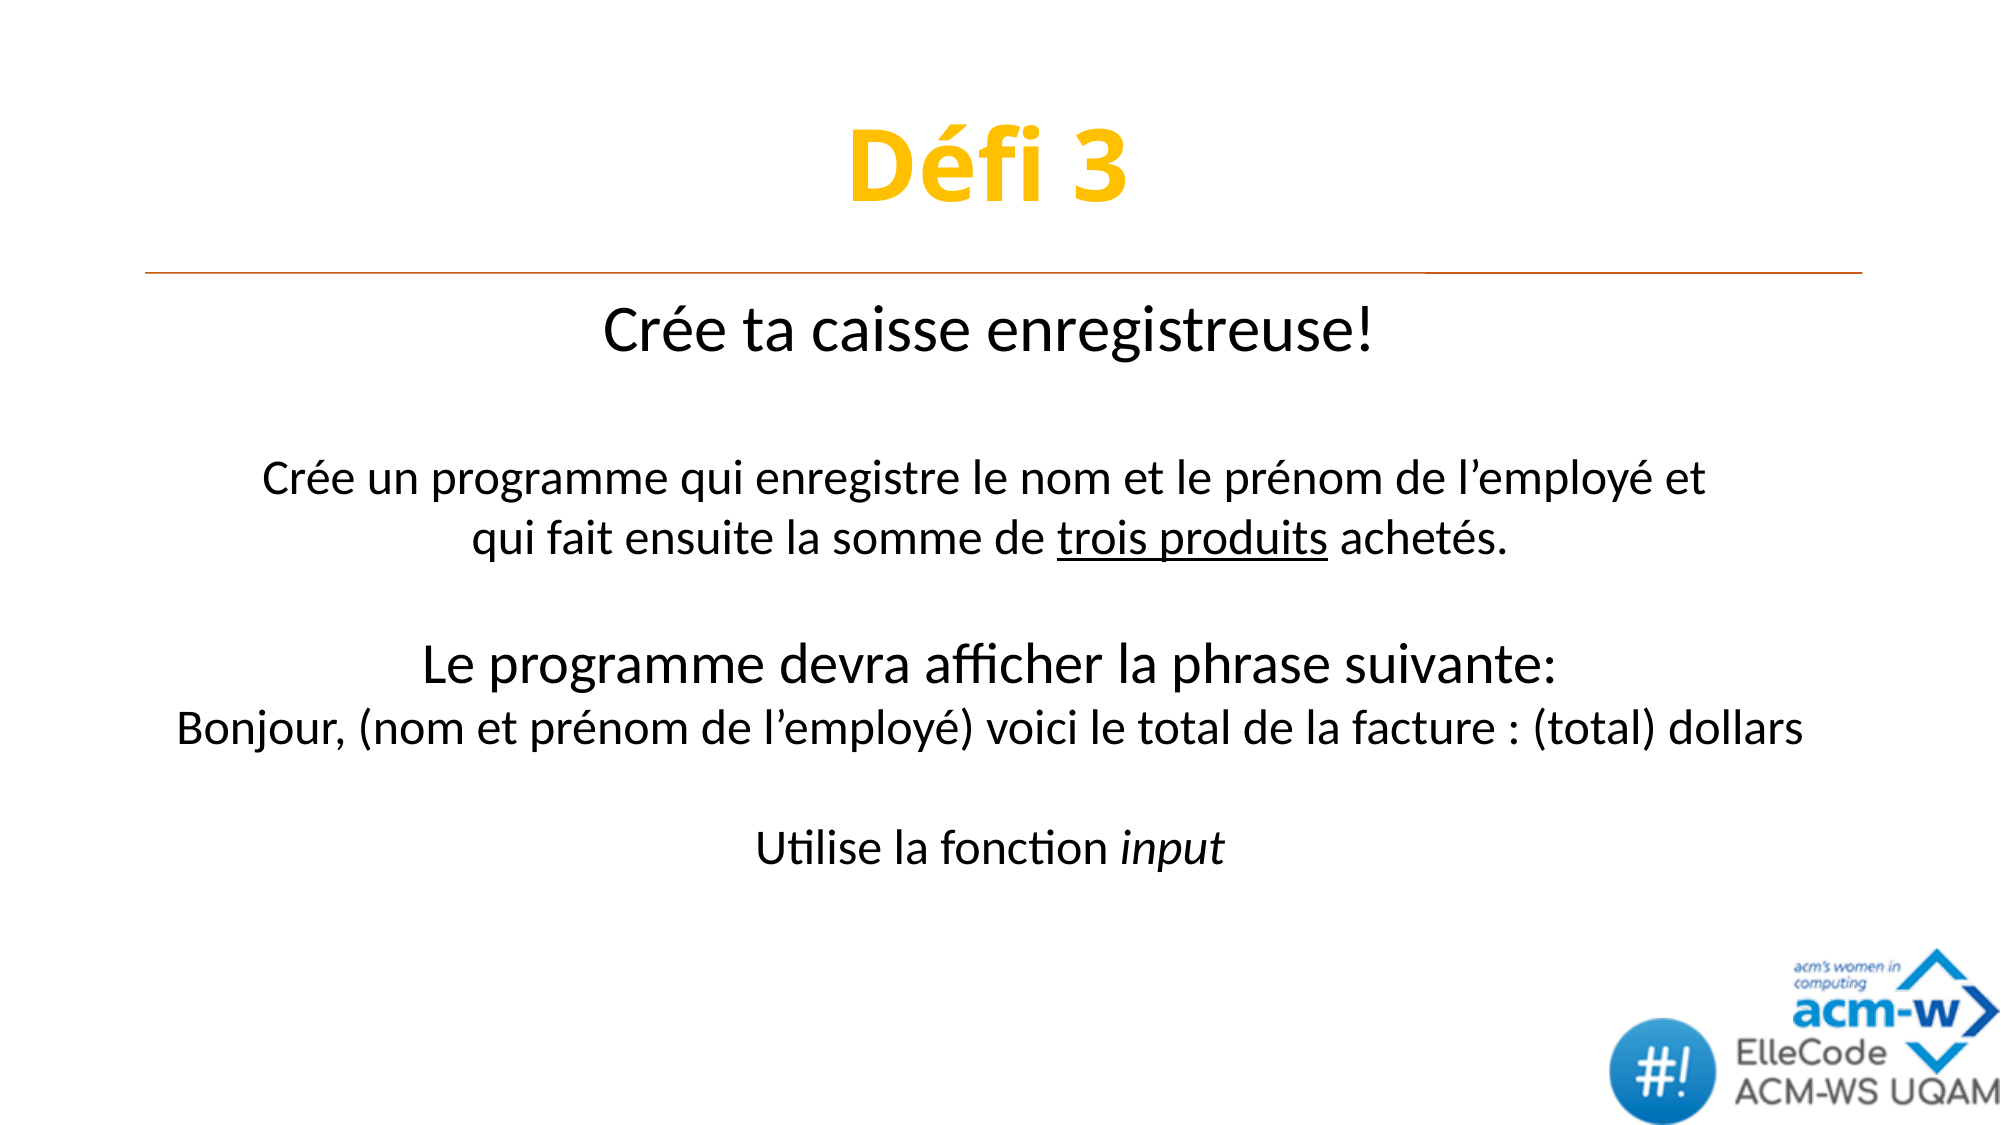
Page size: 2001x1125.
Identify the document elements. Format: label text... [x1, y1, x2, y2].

text_box Crée ta caisse enregistreuse! Crée un programme qui enregistre le nom et le prénom de l’employé et qui fait ensuite la somme de trois produits achetés. Le programme devra afficher la phrase suivante: Bonjour, (nom et prénom de l’employé) voici le total de la facture : (total) dollars Utilise la fonction input [62, 277, 1918, 909]
text_box Défi 3 [137, 59, 1863, 277]
picture [1609, 948, 2000, 1125]
